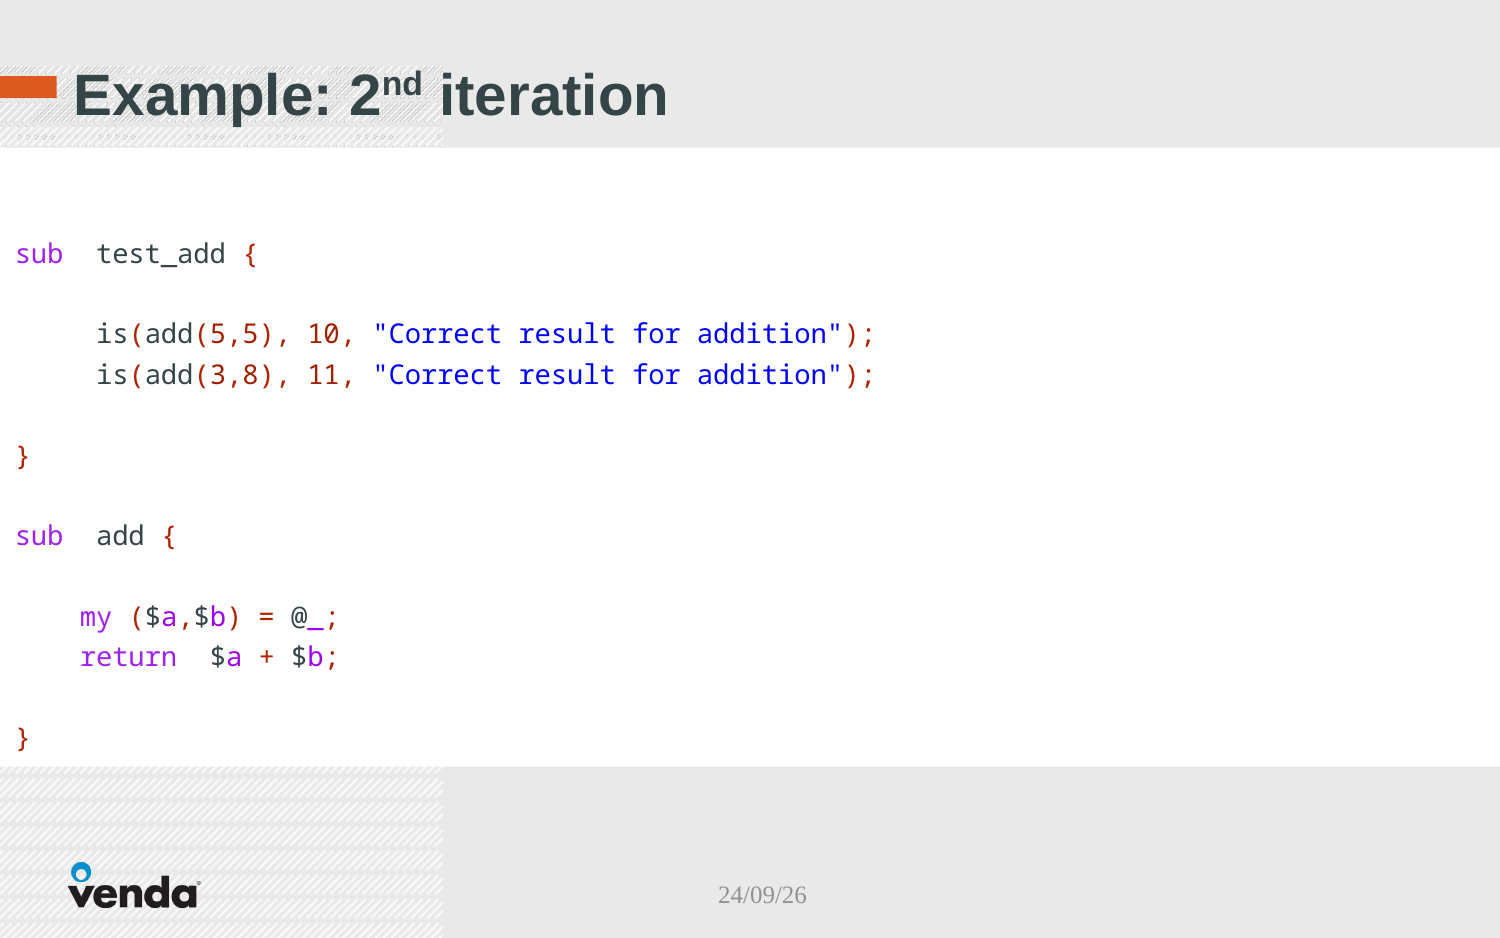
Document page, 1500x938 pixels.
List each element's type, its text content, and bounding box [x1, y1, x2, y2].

title Example: 2nd iteration [59, 65, 1410, 147]
picture [0, 767, 443, 938]
picture [0, 66, 59, 147]
list sub test_add { is(add(5,5), 10, "Correct result for addition"); is(add(3,8), 11, "Correct result for addition"); } sub add { my ($a,$b) = @_; return $a + $b; } [0, 147, 1500, 767]
